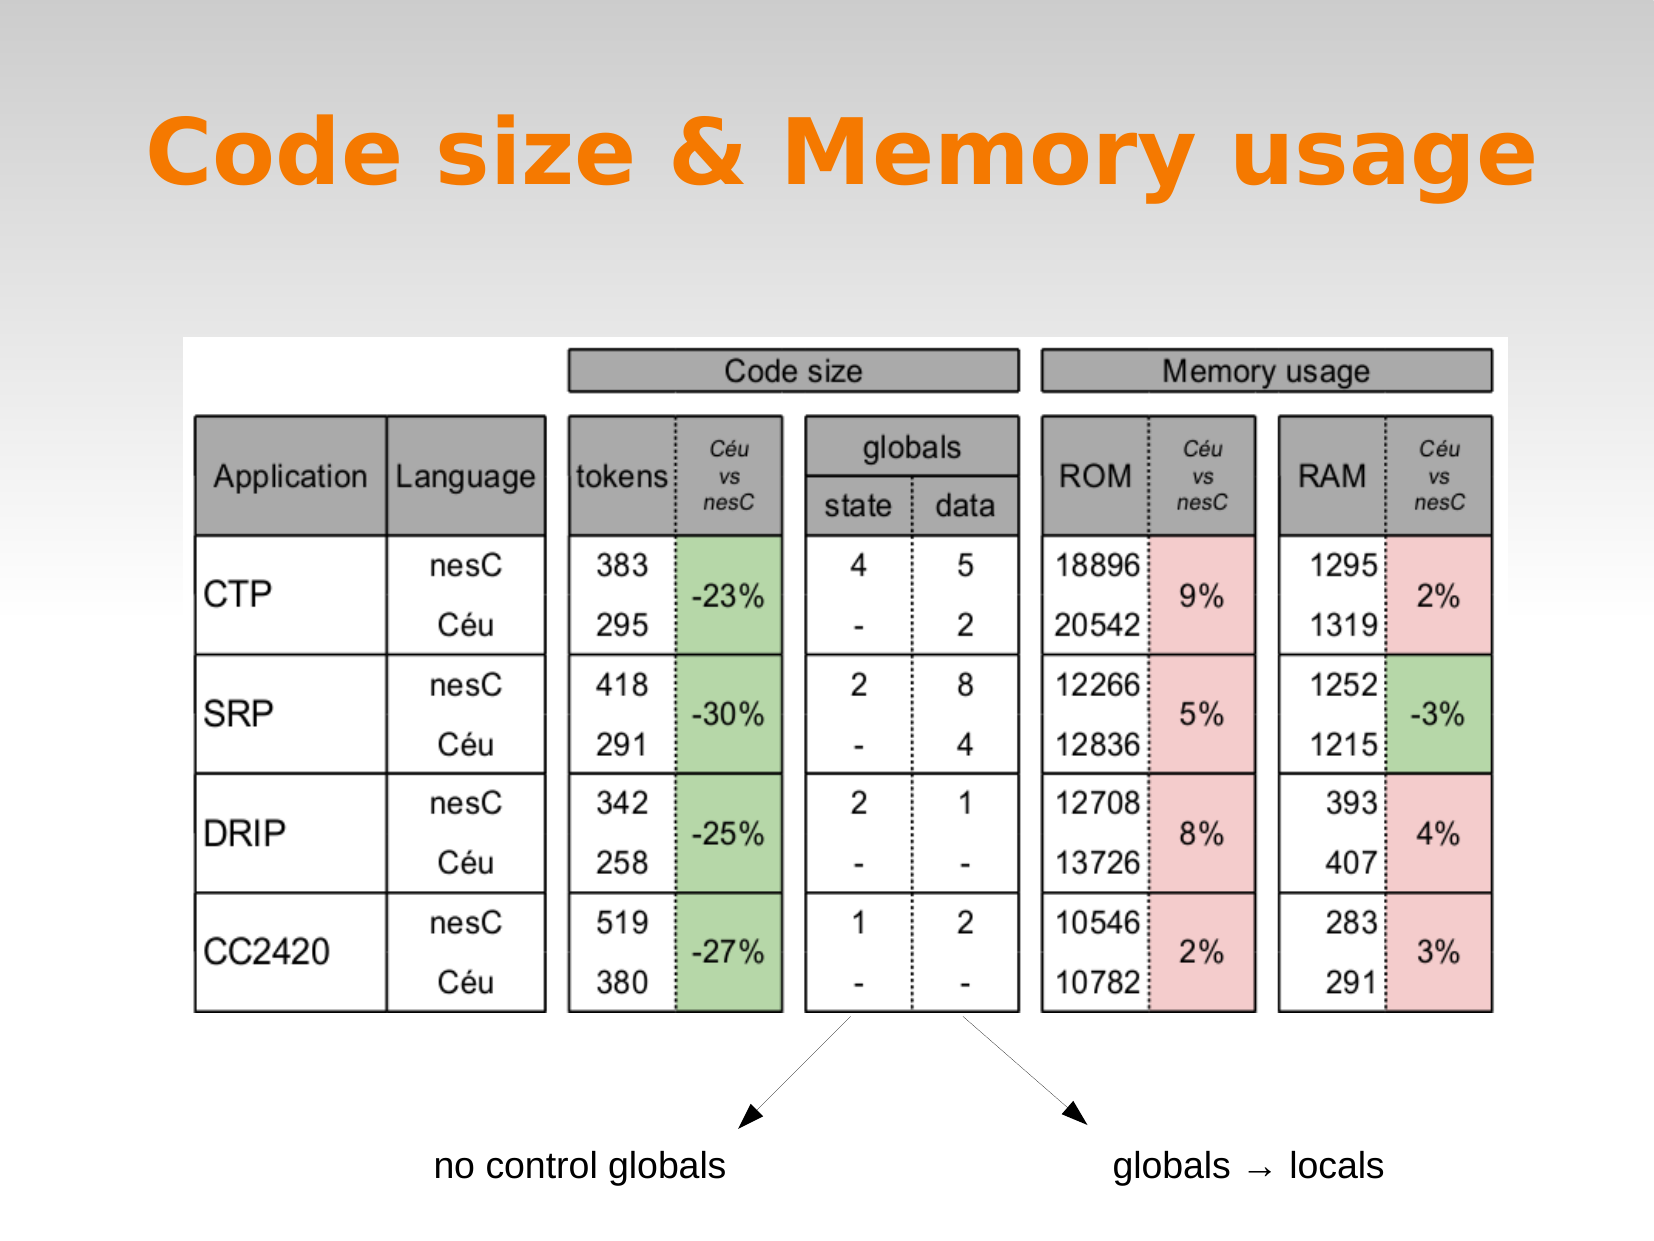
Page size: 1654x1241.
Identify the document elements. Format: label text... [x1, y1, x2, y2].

text_box no control globals [418, 1137, 742, 1194]
picture [183, 337, 1508, 1013]
title Code size & Memory usage [82, 49, 1571, 257]
text_box globals → locals [1097, 1137, 1400, 1194]
